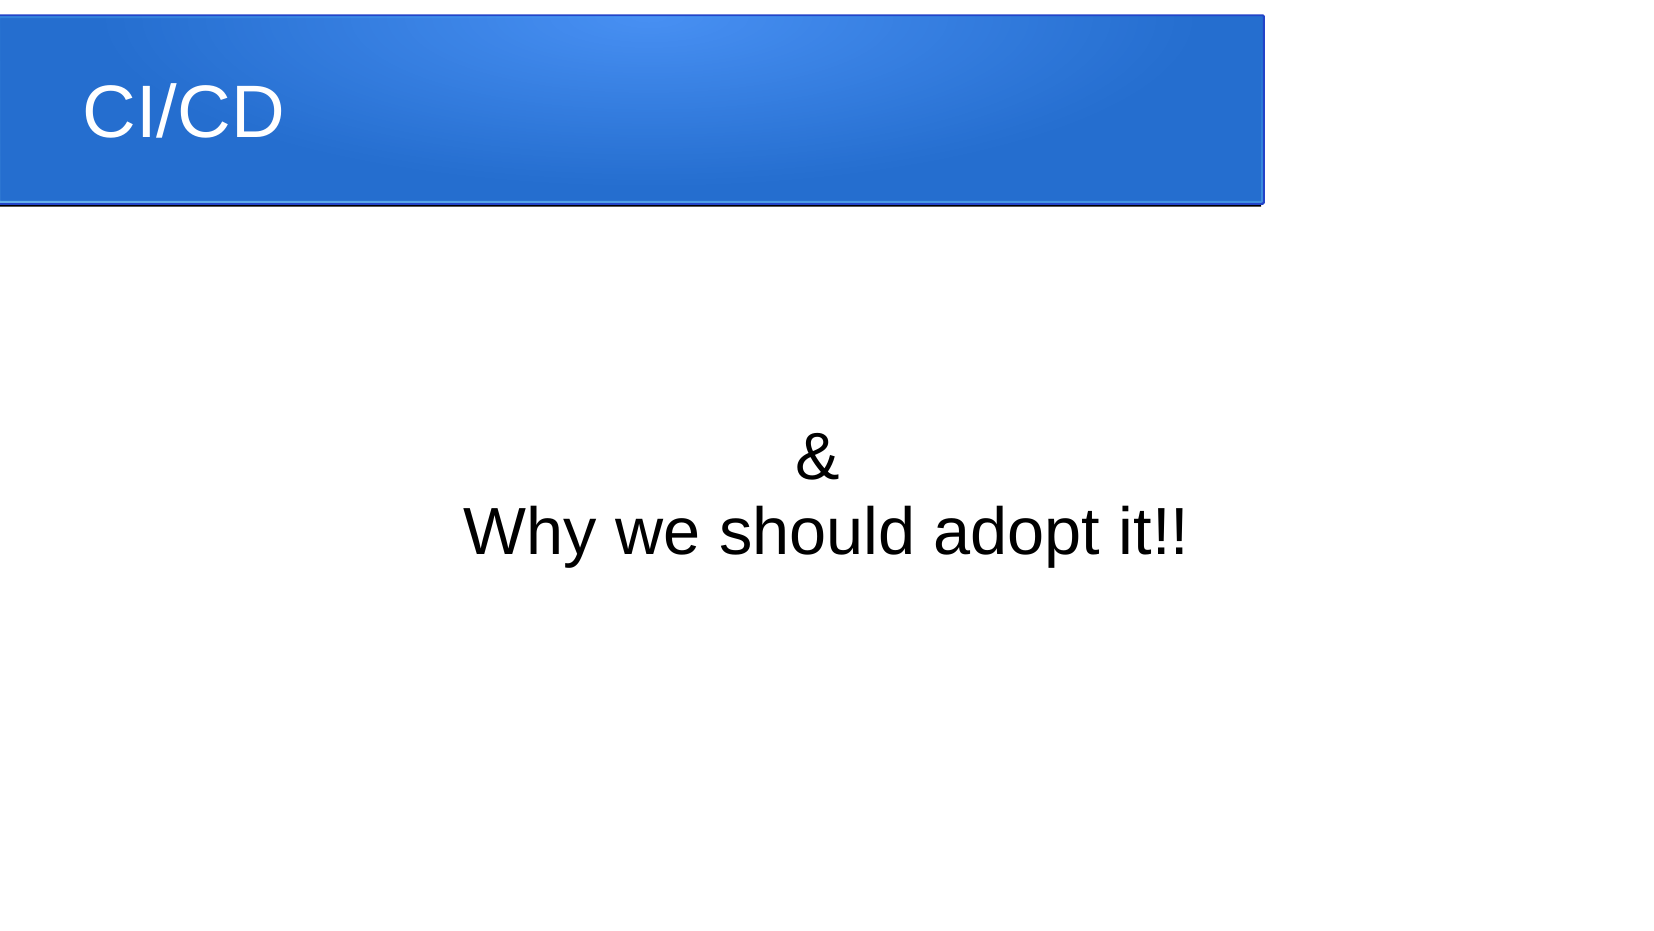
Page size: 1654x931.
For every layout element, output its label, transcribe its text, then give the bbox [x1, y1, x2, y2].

title CI/CD [82, 35, 1235, 189]
subtitle & Why we should adopt it!! [82, 224, 1571, 764]
